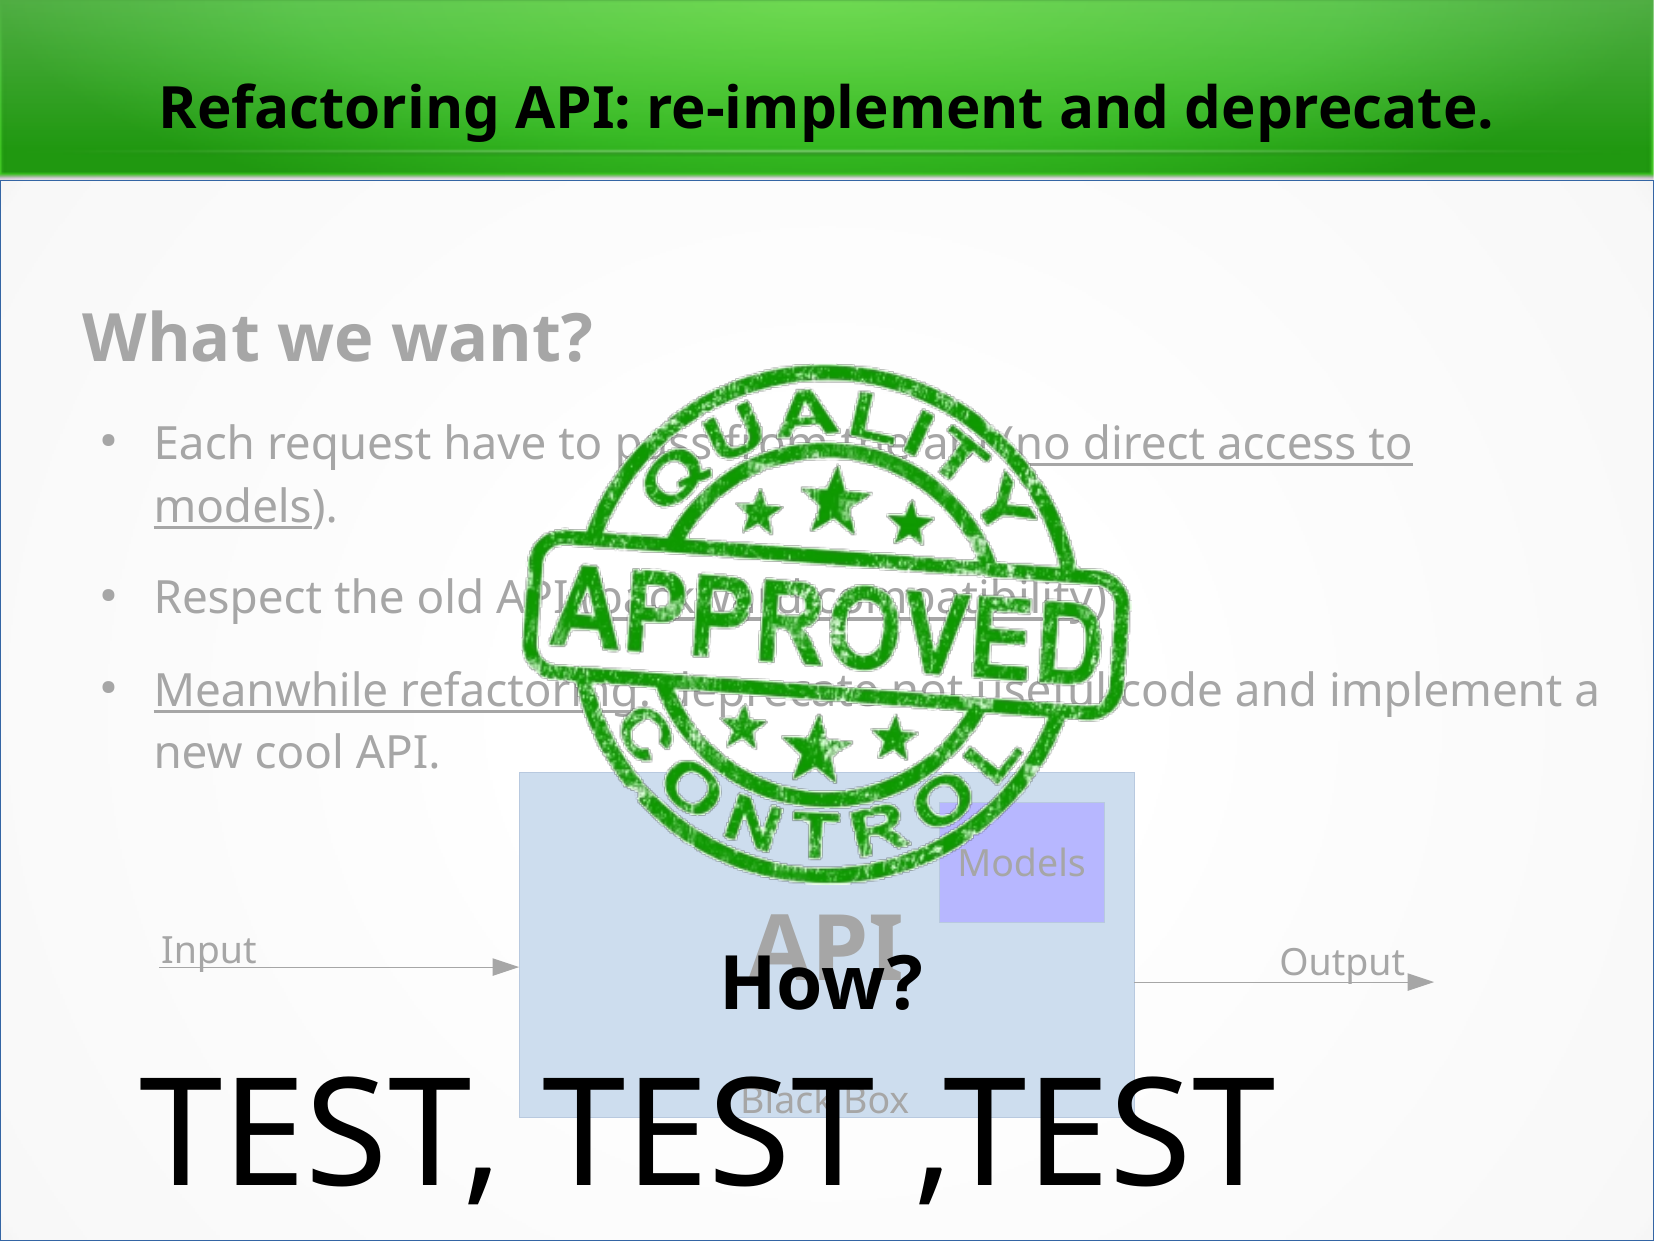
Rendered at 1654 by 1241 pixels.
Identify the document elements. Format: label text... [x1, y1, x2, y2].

text_box How? [704, 922, 950, 1017]
picture [521, 363, 1132, 886]
title Refactoring API: re-implement and deprecate. [82, 65, 1571, 146]
text_box [0, 180, 1654, 1241]
picture [0, 0, 1654, 180]
text_box TEST, TEST ,TEST [124, 1017, 1530, 1227]
